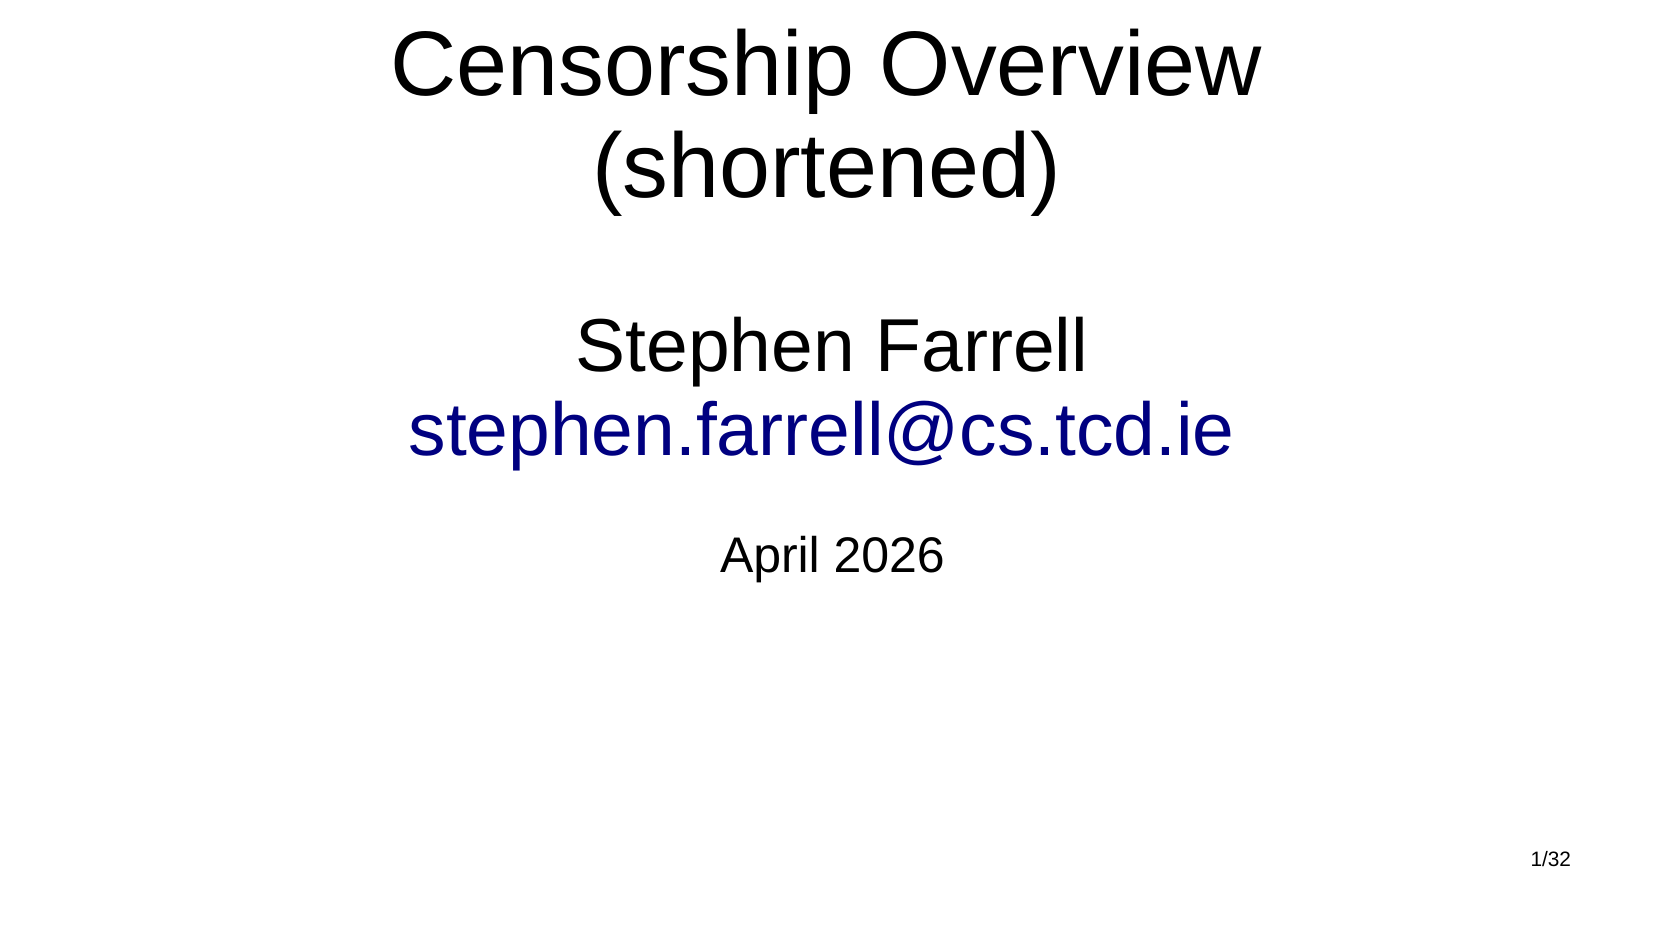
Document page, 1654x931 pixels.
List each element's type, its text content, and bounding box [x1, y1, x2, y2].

title Censorship Overview (shortened) [82, 12, 1571, 218]
subtitle Stephen Farrell stephen.farrell@cs.tcd.ie April 2026 [88, 193, 1577, 913]
